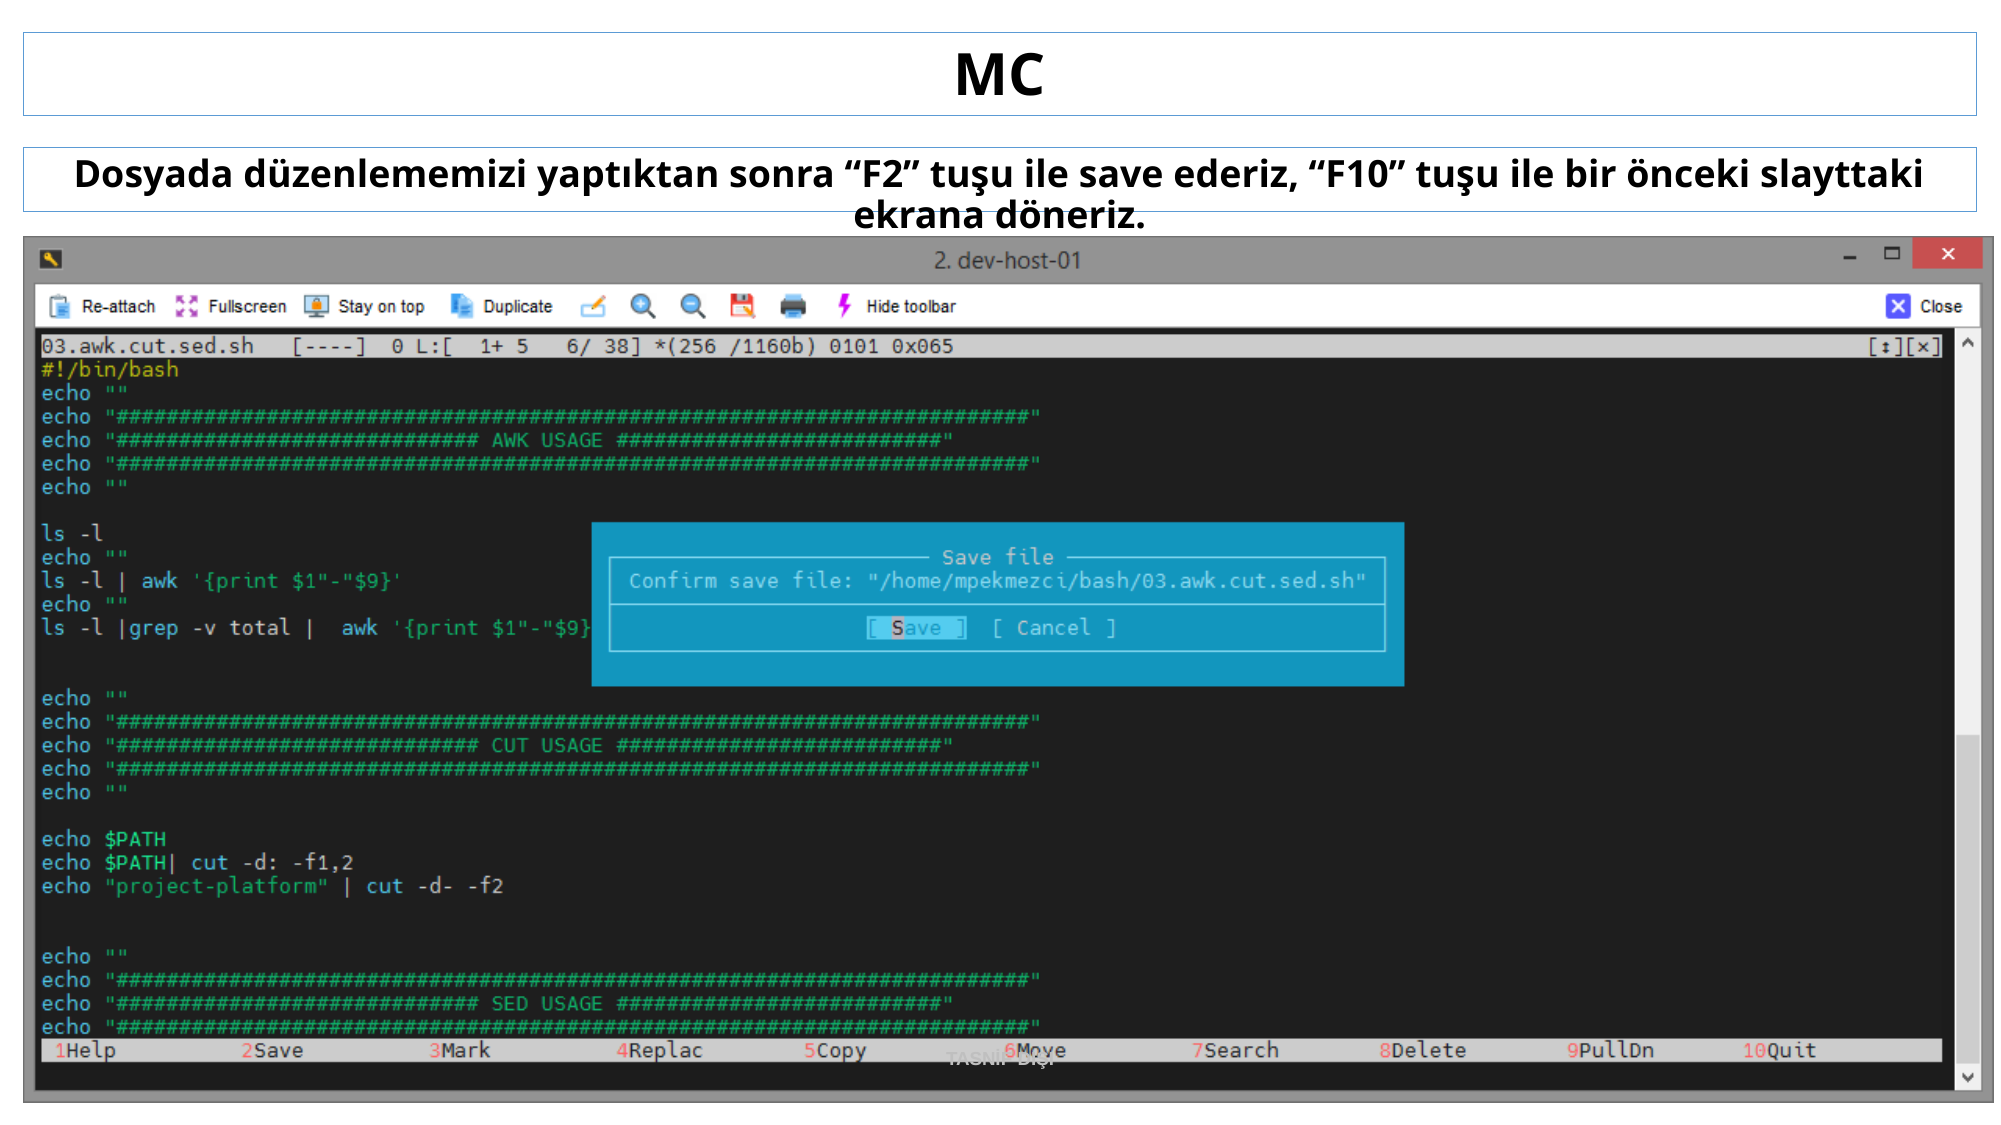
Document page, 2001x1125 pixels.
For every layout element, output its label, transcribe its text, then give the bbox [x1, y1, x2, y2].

picture [23, 236, 1994, 1042]
footer TASNİF DIŞI [0, 1042, 2000, 1103]
title MC [23, 32, 1977, 116]
text_box Dosyada düzenlememizi yaptıktan sonra “F2” tuşu ile save ederiz, “F10” tuşu ile bir önceki slayttaki ekrana döneriz. [23, 147, 1977, 212]
